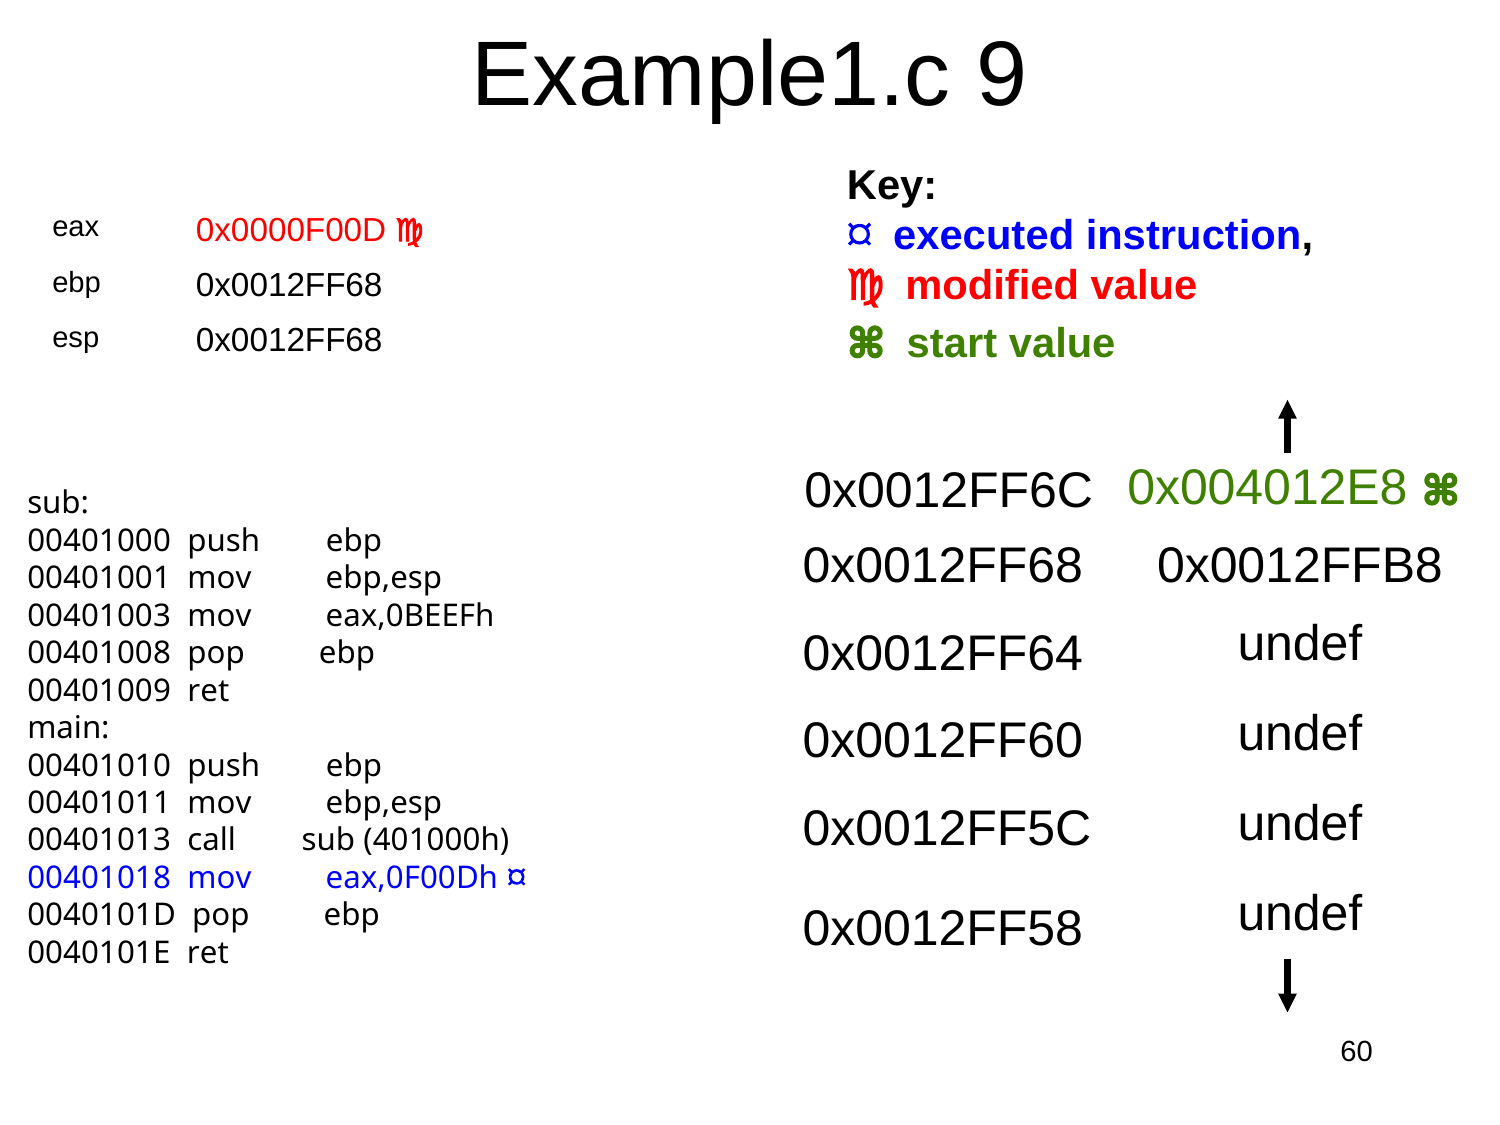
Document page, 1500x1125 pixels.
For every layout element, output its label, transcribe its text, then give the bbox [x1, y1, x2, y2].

text_box Key: executed instruction, modified value start value [832, 149, 1340, 376]
table_cell undef [1112, 692, 1487, 783]
text_box 0x0012FF60 [787, 699, 1098, 776]
text_box 0x0012FF64 [787, 612, 1098, 688]
table_cell undef [1112, 603, 1487, 692]
table_cell 0x0012FF68 [181, 255, 525, 311]
text_box 0x0012FF58 [787, 887, 1098, 963]
text_box 0x0012FF5C [787, 787, 1107, 863]
table_cell undef [1112, 783, 1487, 872]
title Example1.c 9 [112, 0, 1388, 163]
table_header eax [38, 200, 181, 255]
table_header 0x0012FFB8 [1112, 525, 1487, 603]
table_cell 0x0012FF68 [181, 311, 525, 366]
text_box 0x0012FF6C [789, 449, 1108, 526]
text_box sub: 00401000 push ebp 00401001 mov ebp,esp 00401003 mov eax,0BEEFh 00401008 pop ebp 00401009 ret main: 00401010 push ebp 00401011 mov ebp,esp 00401013 call sub (401000h) 00401018 mov eax,0F00Dh  0040101D pop ebp 0040101E ret [12, 474, 775, 1101]
table_header 0x0000F00D  [181, 200, 525, 255]
text_box <number> [1074, 1025, 1388, 1101]
table_cell ebp [38, 255, 181, 311]
table_header 0x004012E8  [1112, 447, 1487, 525]
table_cell esp [38, 311, 181, 366]
table_cell undef [1112, 872, 1487, 962]
text_box 0x0012FF68 [787, 524, 1098, 601]
